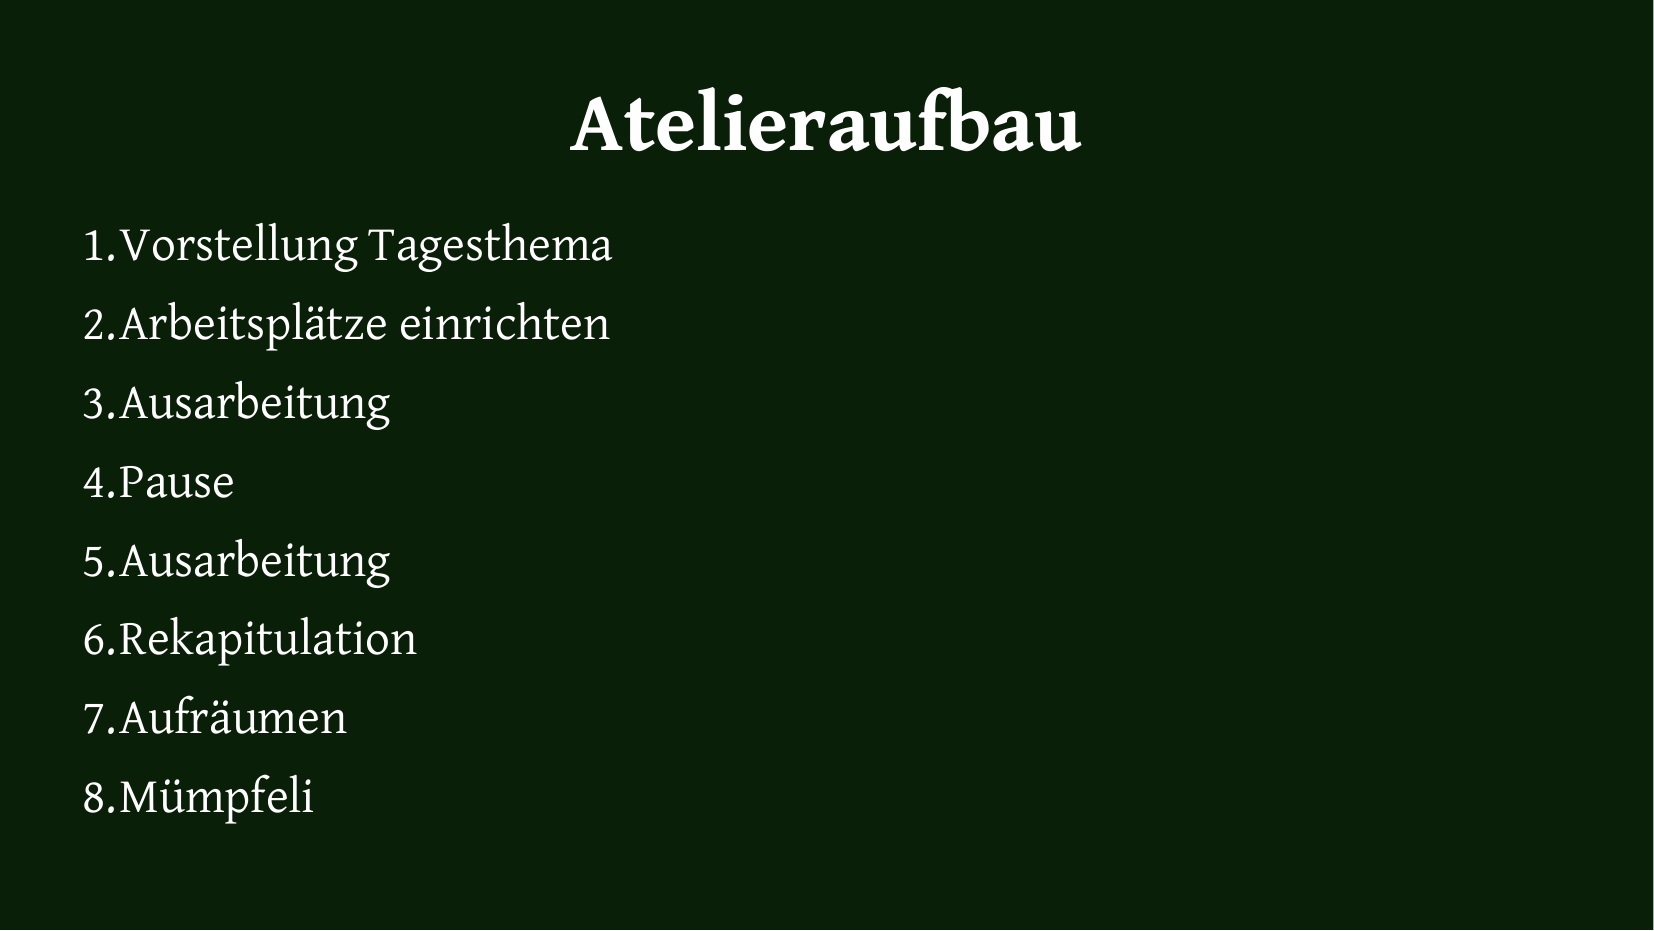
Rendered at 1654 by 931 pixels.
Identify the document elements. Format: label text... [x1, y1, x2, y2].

list Vorstellung Tagesthema Arbeitsplätze einrichten Ausarbeitung Pause Ausarbeitung Rekapitulation Aufräumen Mümpfeli [82, 217, 1571, 827]
title Atelieraufbau [82, 59, 1571, 193]
